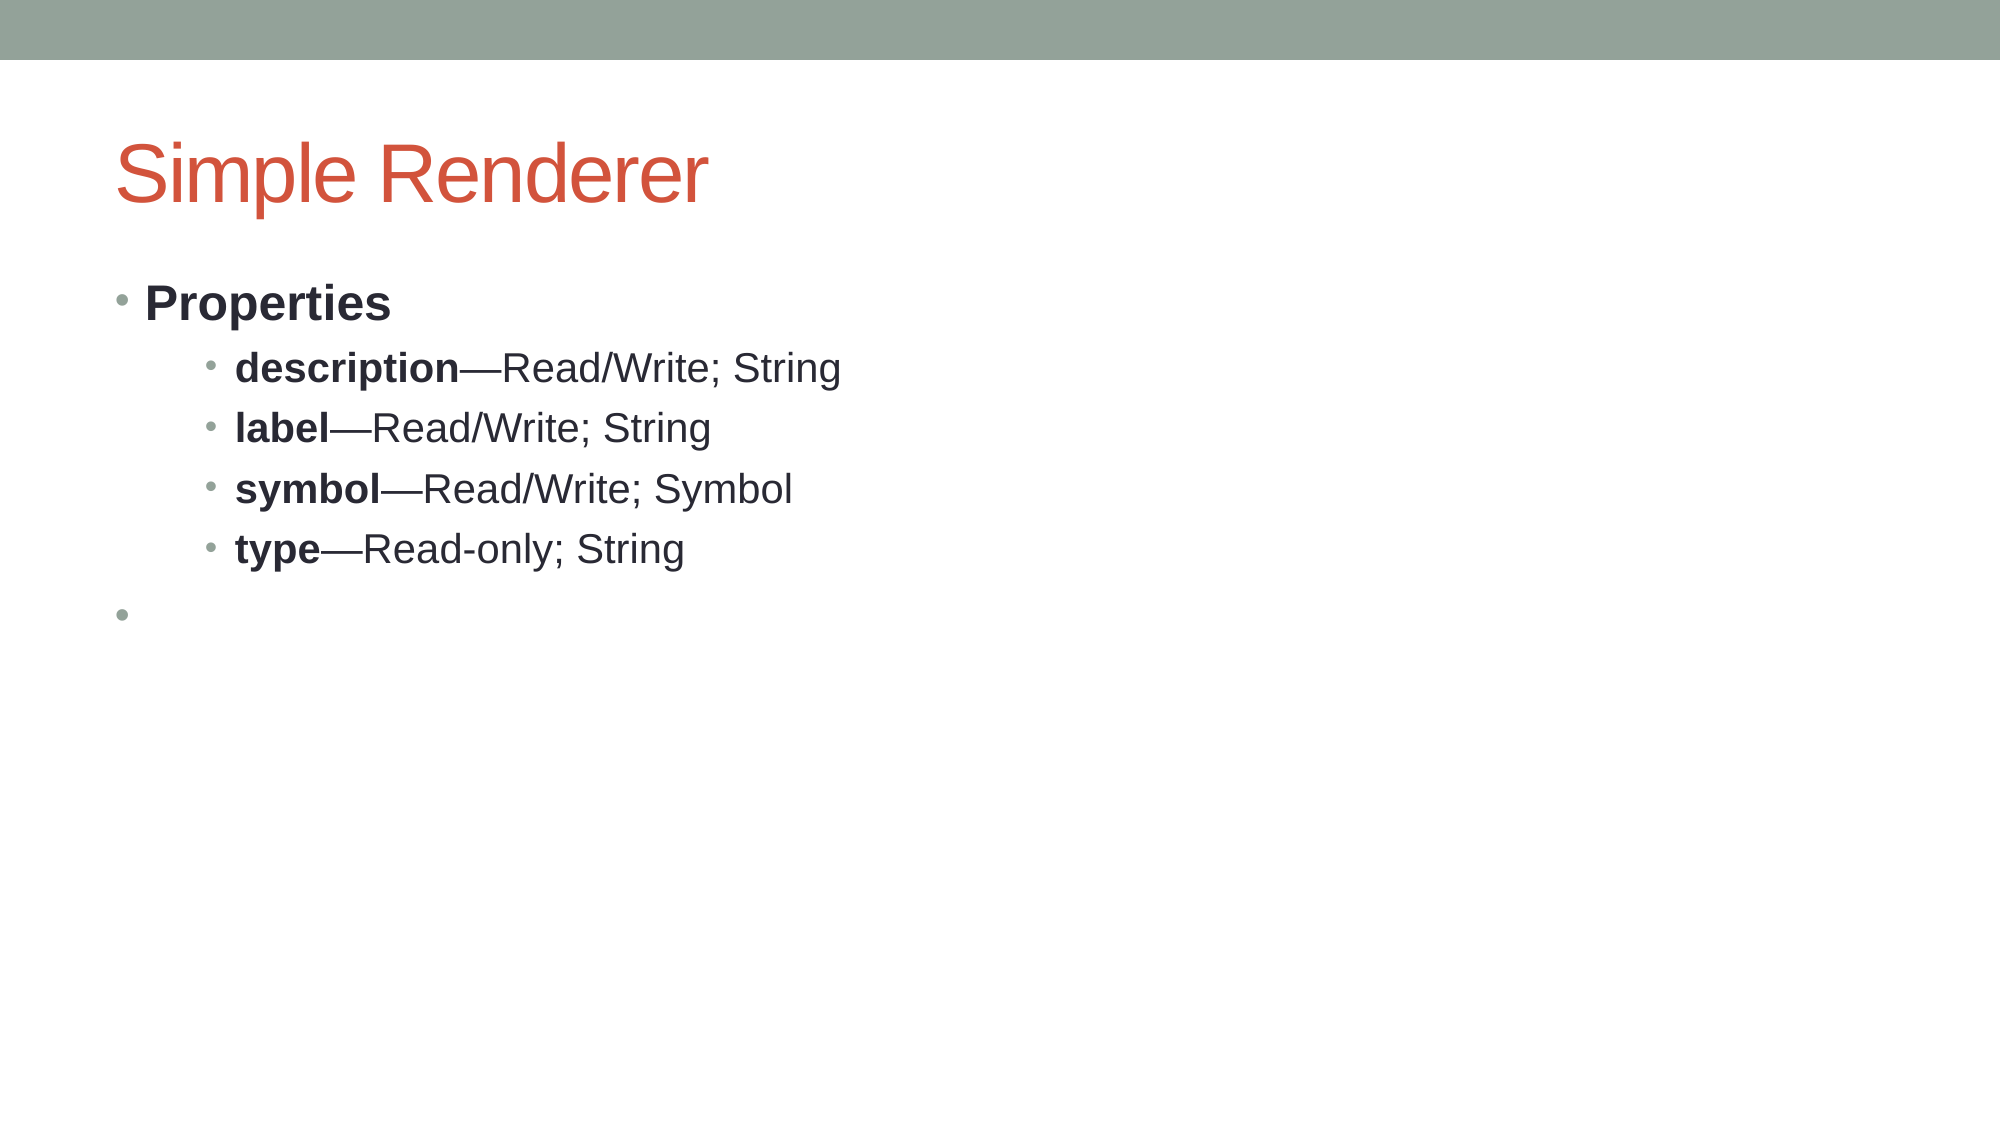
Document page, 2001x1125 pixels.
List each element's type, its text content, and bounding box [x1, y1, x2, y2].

list Properties description—Read/Write; String label—Read/Write; String symbol—Read/Write; Symbol type—Read-only; String [99, 262, 1900, 1063]
title Simple Renderer [99, 87, 1900, 251]
